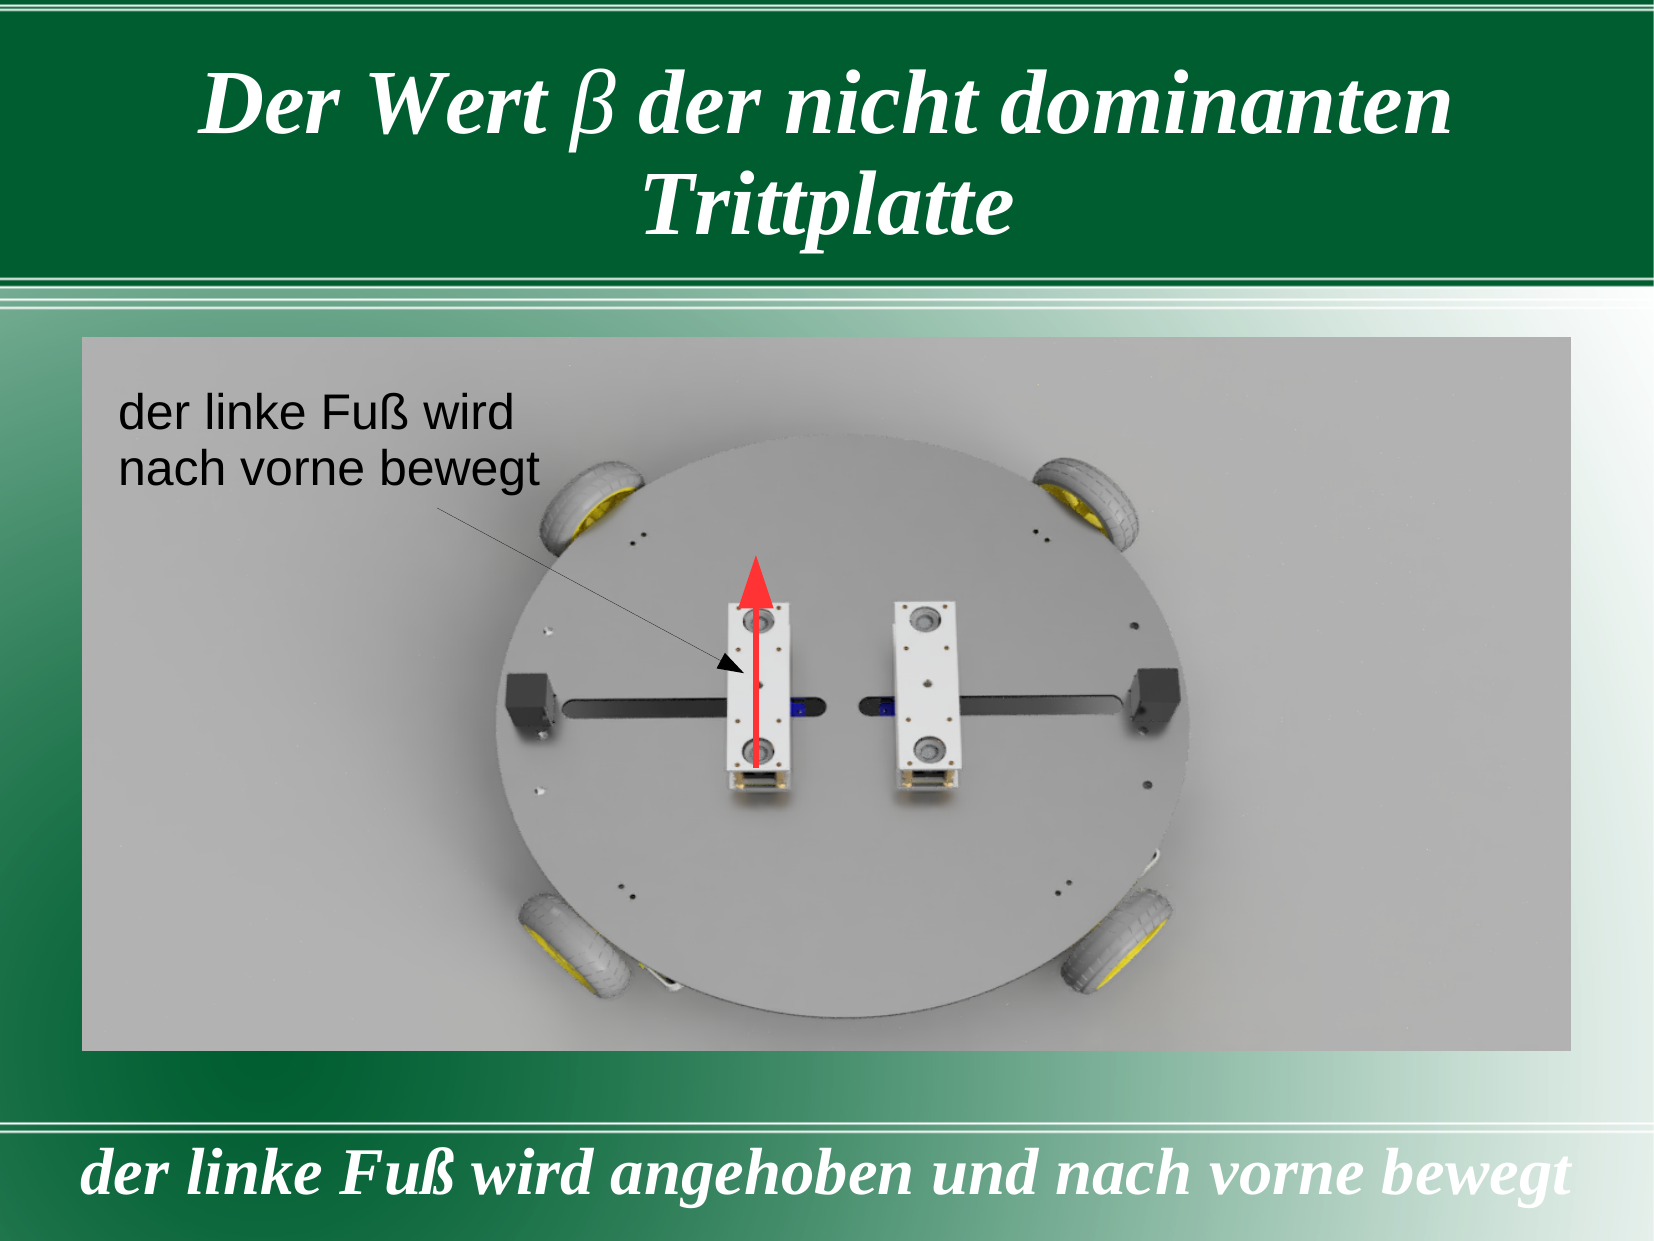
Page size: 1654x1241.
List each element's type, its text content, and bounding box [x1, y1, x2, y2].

title der linke Fuß wird angehoben und nach vorne bewegt [11, 1068, 1642, 1241]
title Der Wert β der nicht dominanten Trittplatte [82, 49, 1571, 257]
picture [0, 0, 1654, 1241]
text_box der linke Fuß wird nach vorne bewegt [118, 384, 541, 497]
